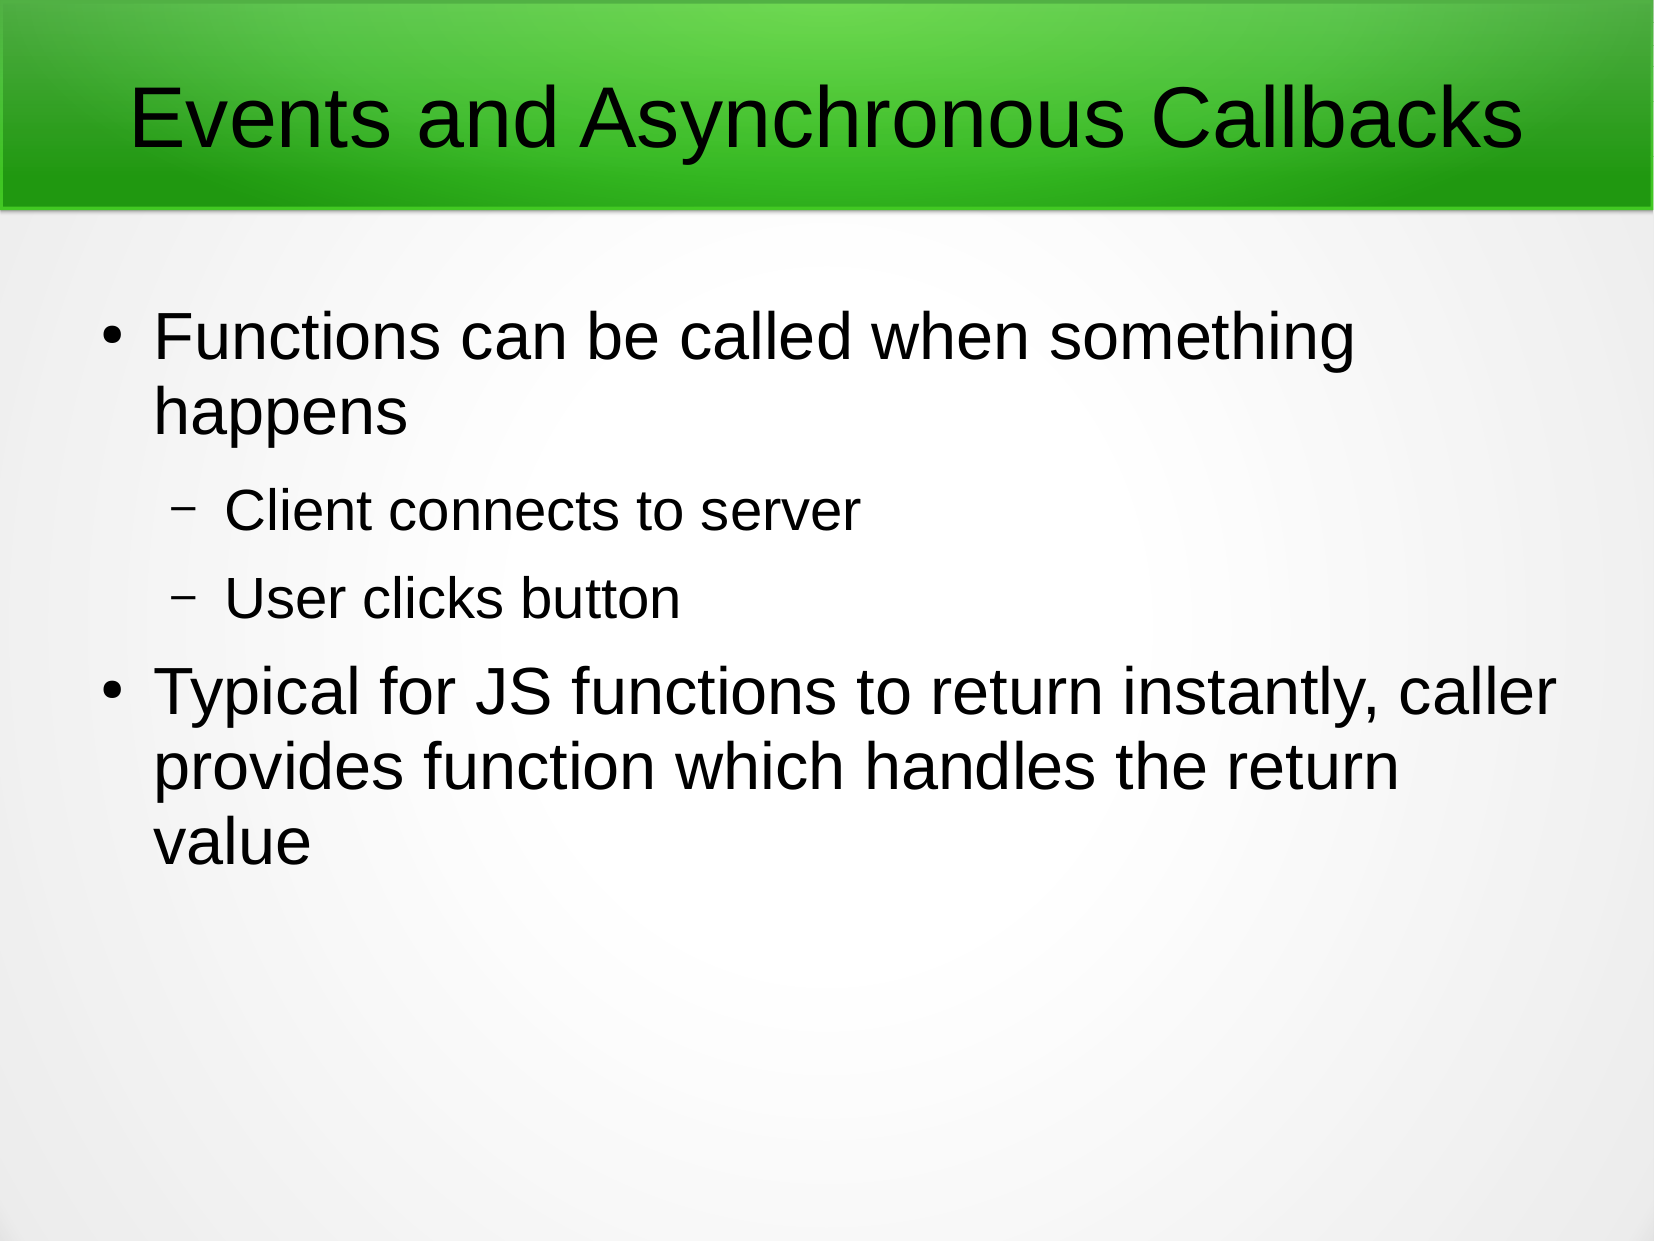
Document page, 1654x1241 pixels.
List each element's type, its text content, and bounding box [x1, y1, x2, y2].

title Events and Asynchronous Callbacks [82, 47, 1571, 189]
list Functions can be called when something happens Client connects to server User clicks button Typical for JS functions to return instantly, caller provides function which handles the return value [82, 299, 1571, 1019]
